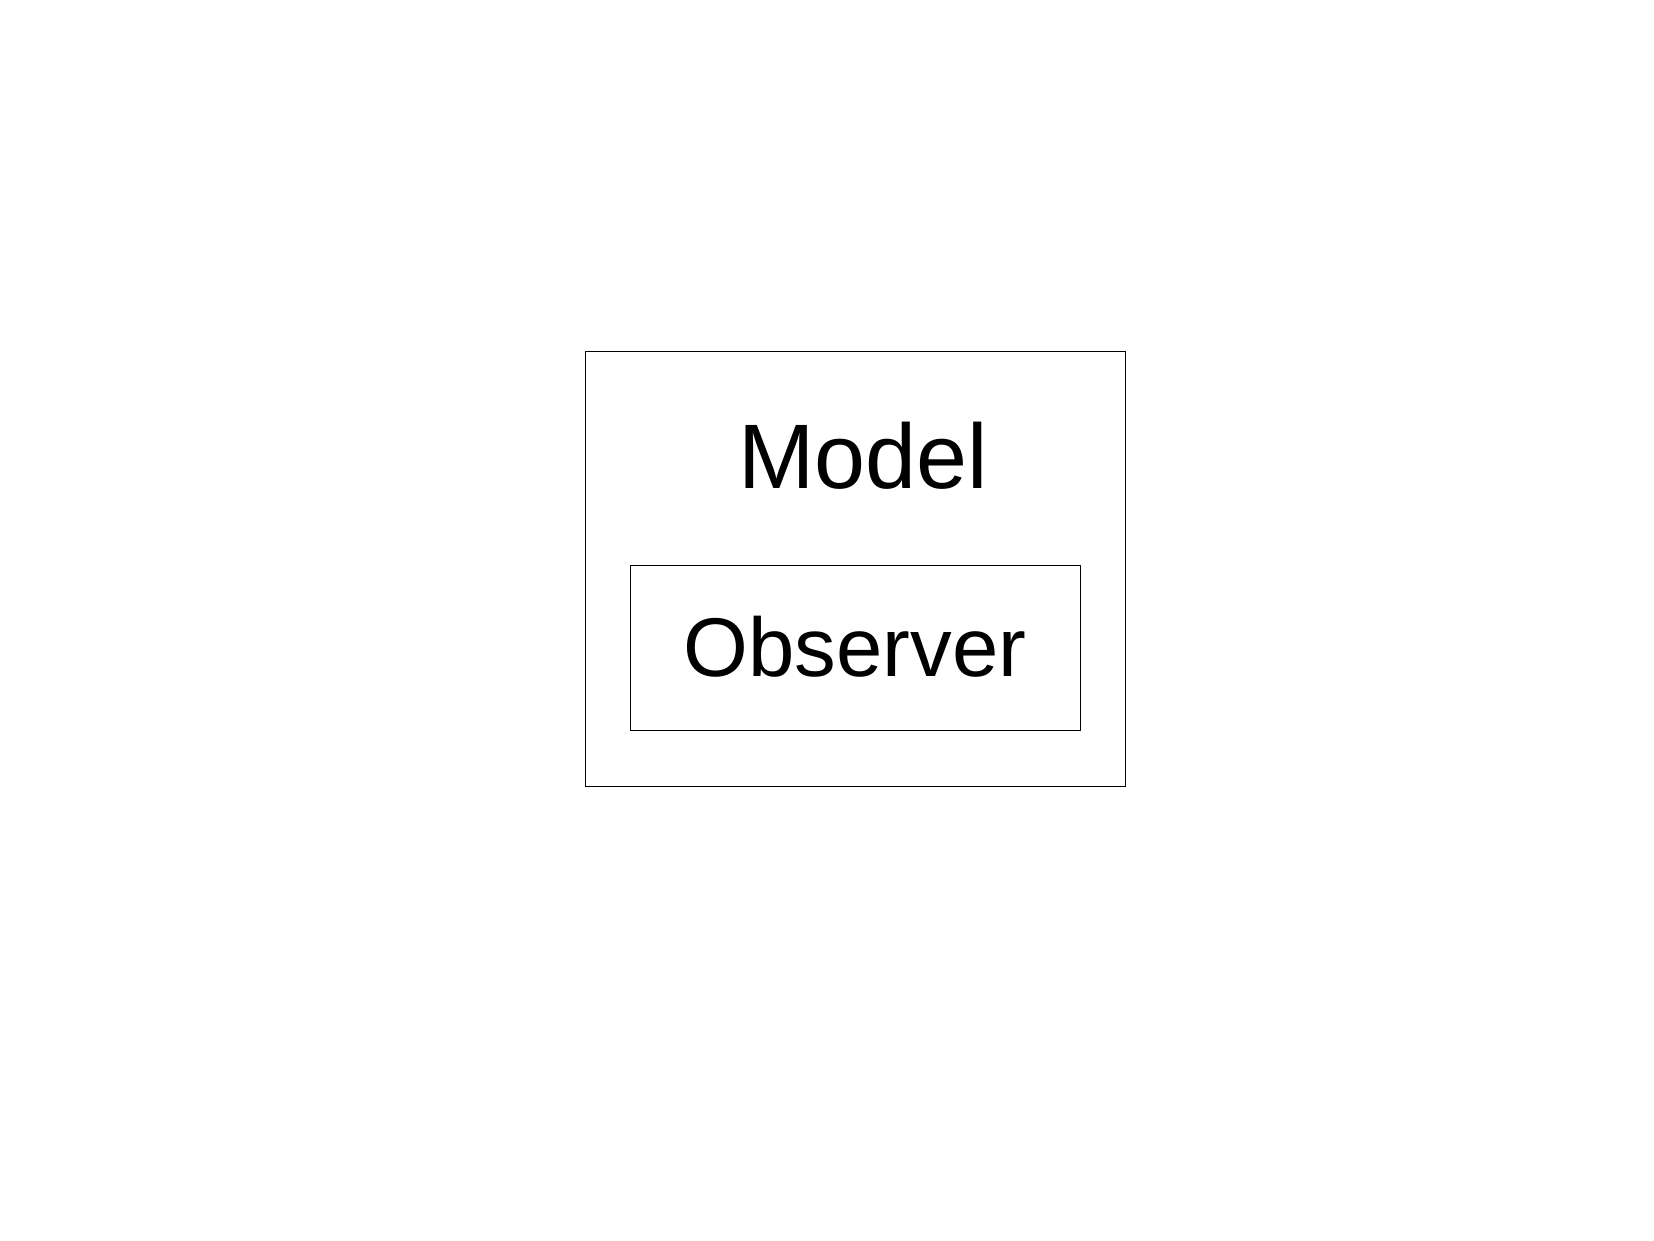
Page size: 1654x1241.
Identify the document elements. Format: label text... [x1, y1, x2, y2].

text_box Observer [630, 565, 1081, 731]
text_box Model [723, 398, 1004, 516]
